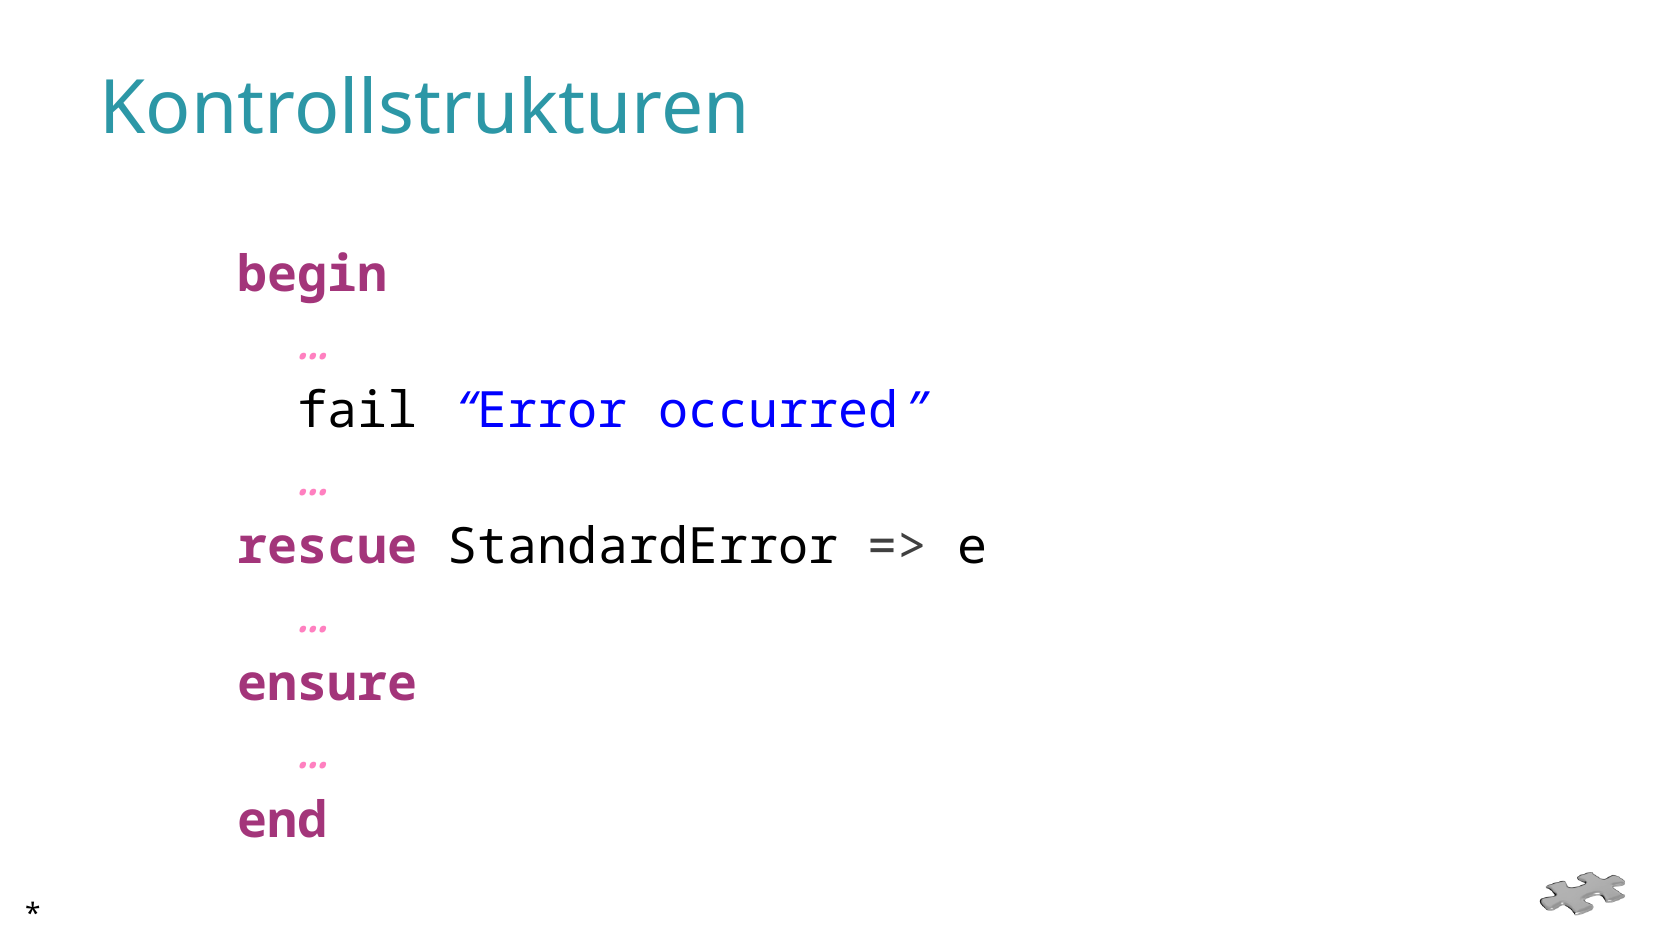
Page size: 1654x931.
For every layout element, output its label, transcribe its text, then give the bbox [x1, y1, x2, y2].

title Kontrollstrukturen [99, 54, 1535, 154]
text_box * [19, 893, 43, 931]
text_box begin … fail “Error occurred” … rescue StandardError => e … ensure … end [231, 237, 1375, 763]
picture [1539, 871, 1626, 916]
